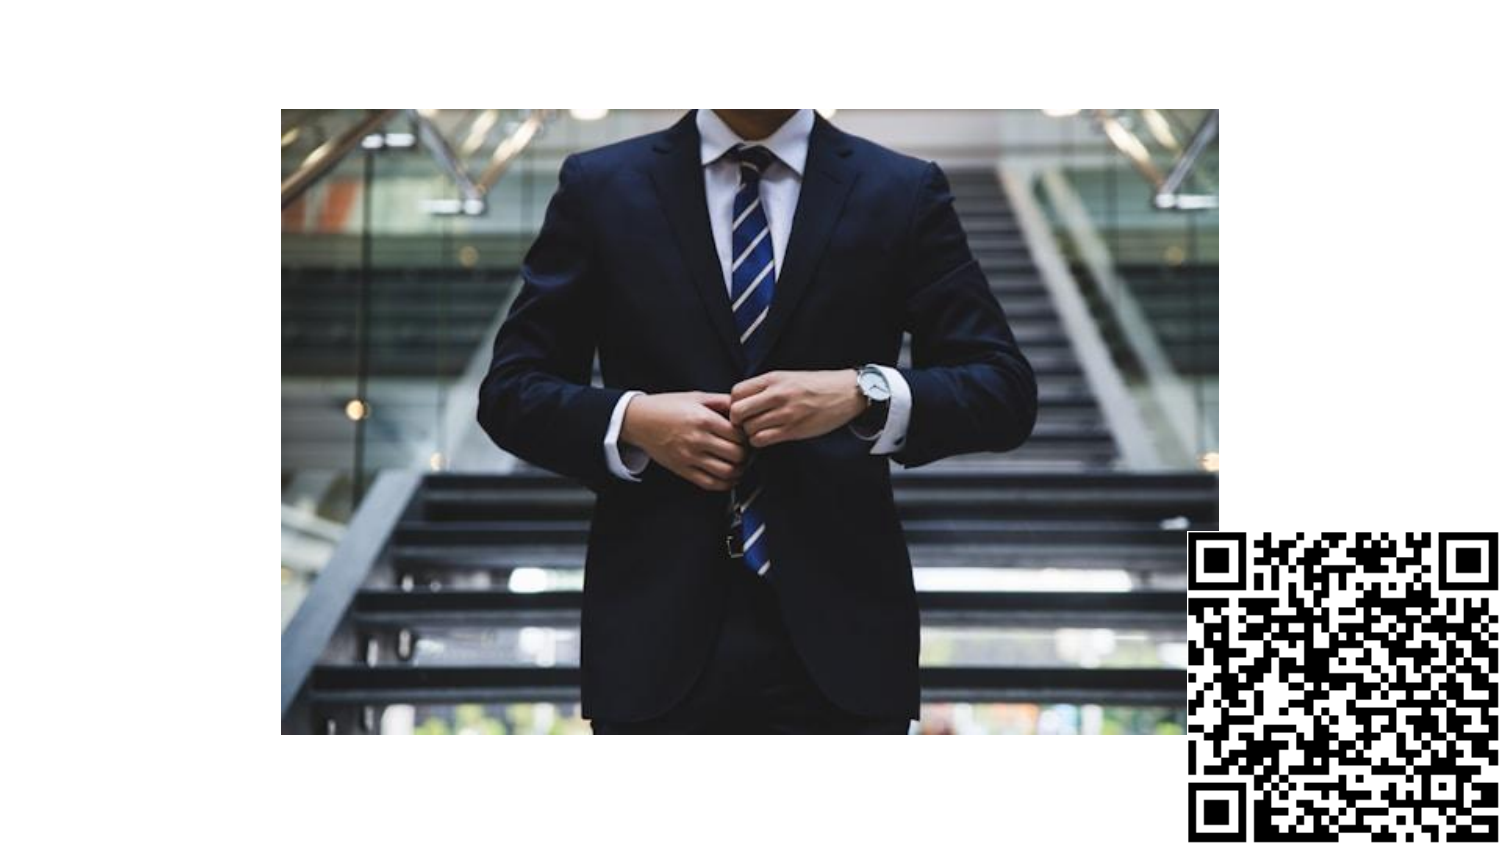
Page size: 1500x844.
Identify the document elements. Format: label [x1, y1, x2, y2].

picture [281, 109, 1500, 844]
